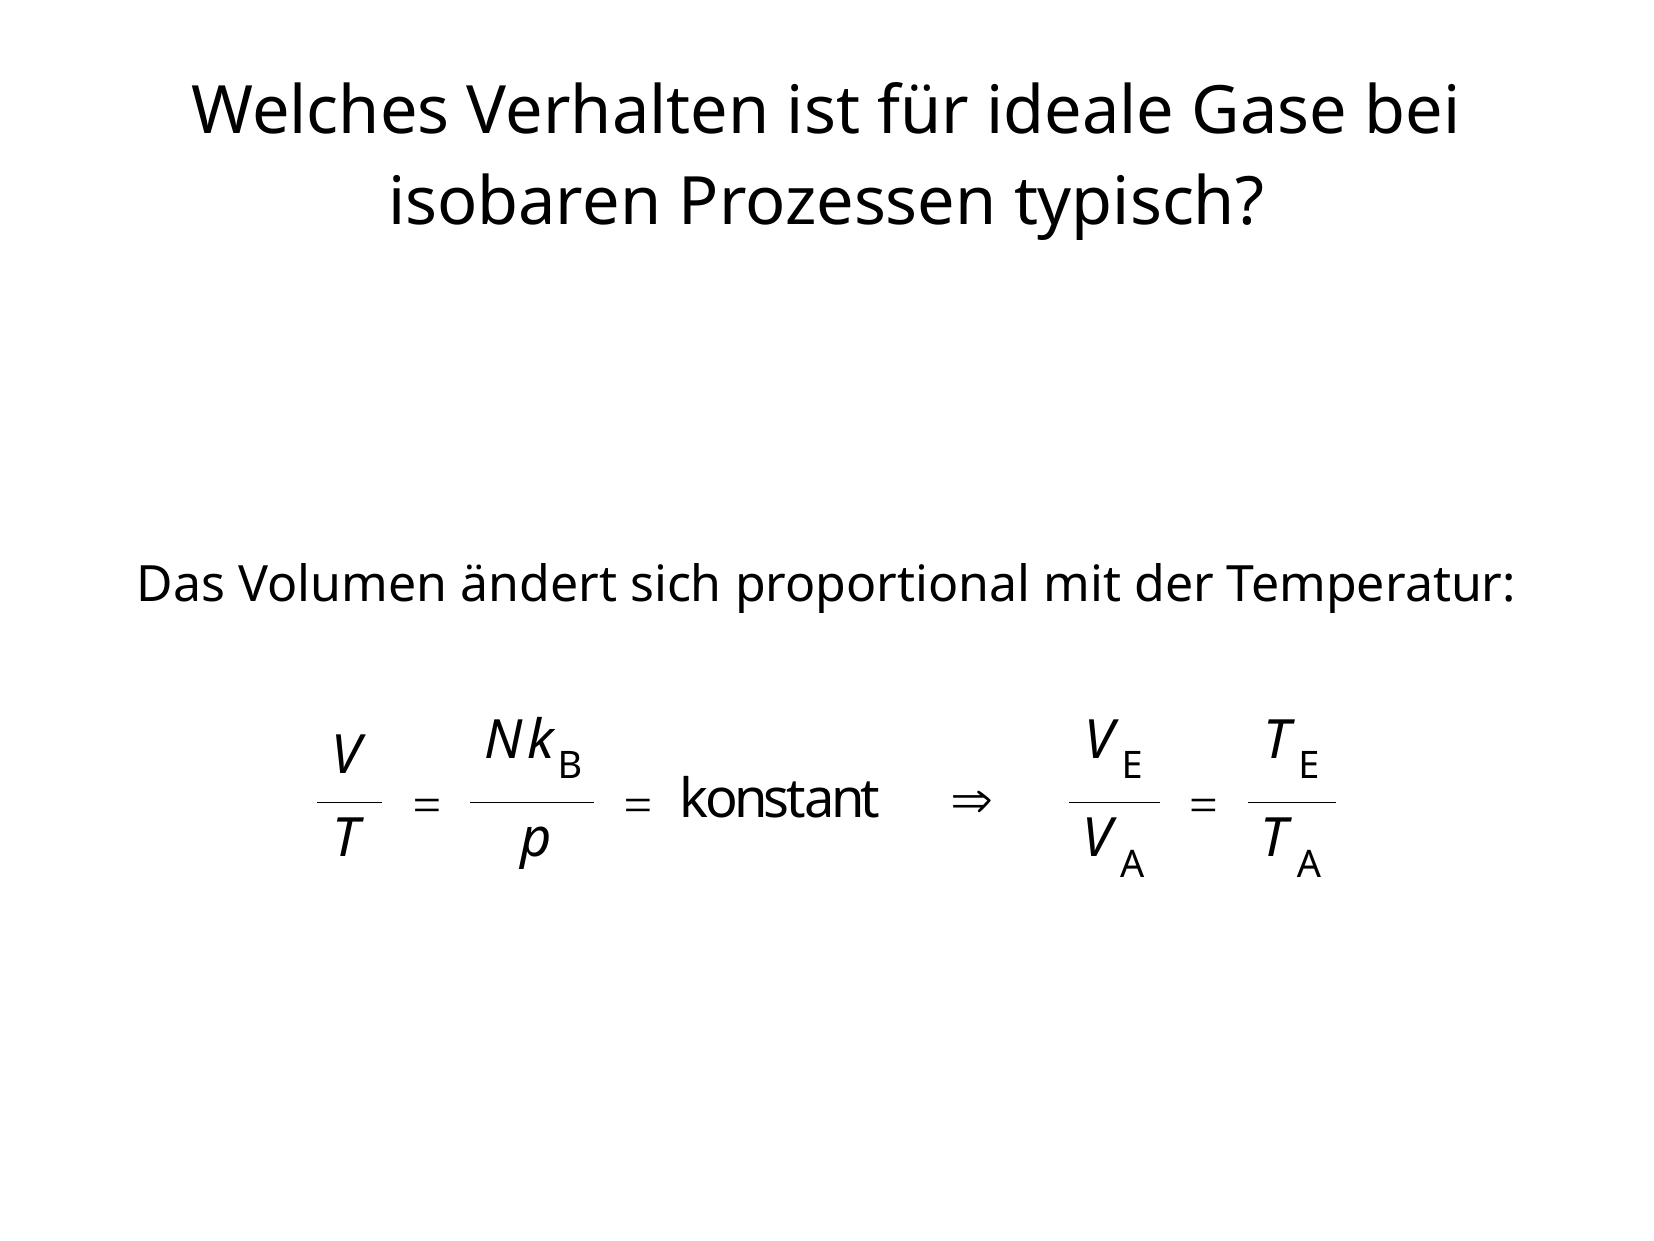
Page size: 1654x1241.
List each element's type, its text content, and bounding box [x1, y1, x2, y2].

title Welches Verhalten ist für ideale Gase bei isobaren Prozessen typisch? [82, 49, 1571, 257]
chart [309, 706, 1345, 888]
subtitle Das Volumen ändert sich proportional mit der Temperatur: [82, 290, 1571, 1010]
